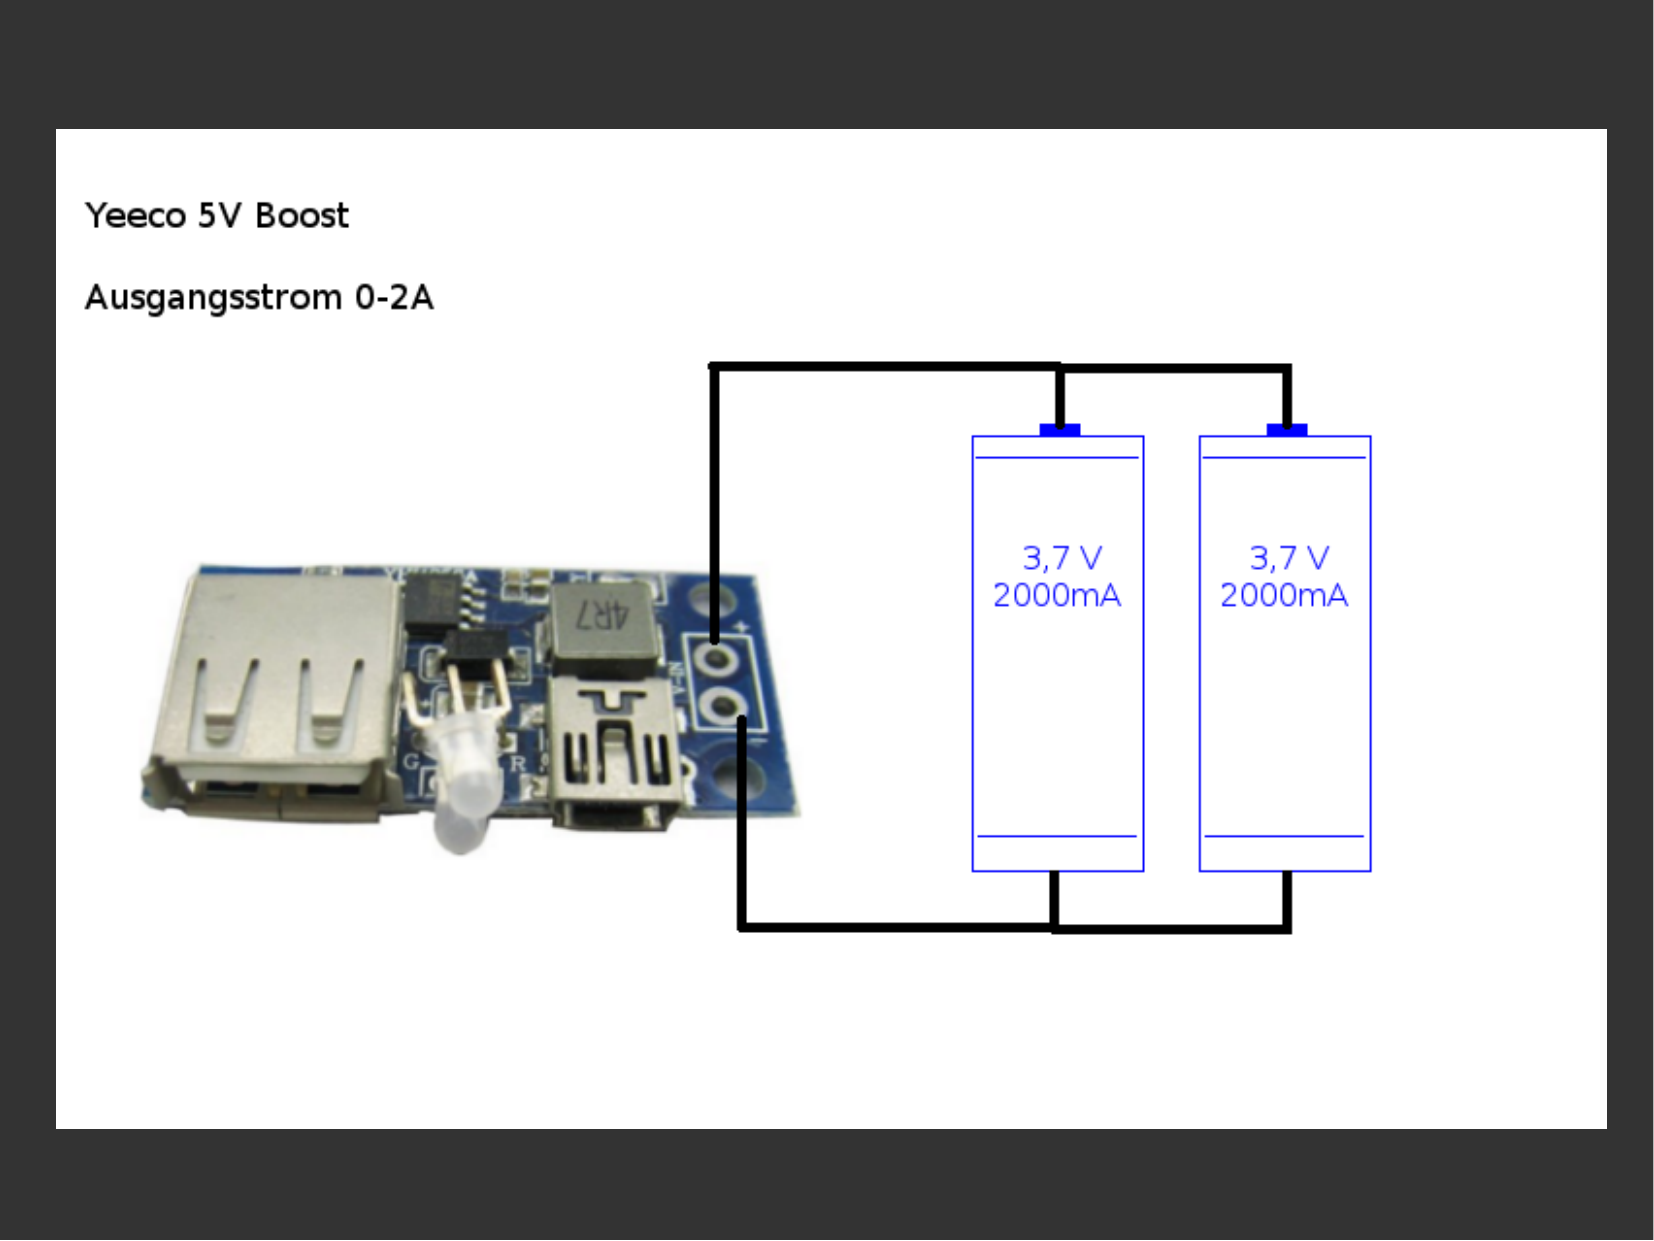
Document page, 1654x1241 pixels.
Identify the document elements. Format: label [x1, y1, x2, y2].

picture [56, 129, 1607, 1129]
